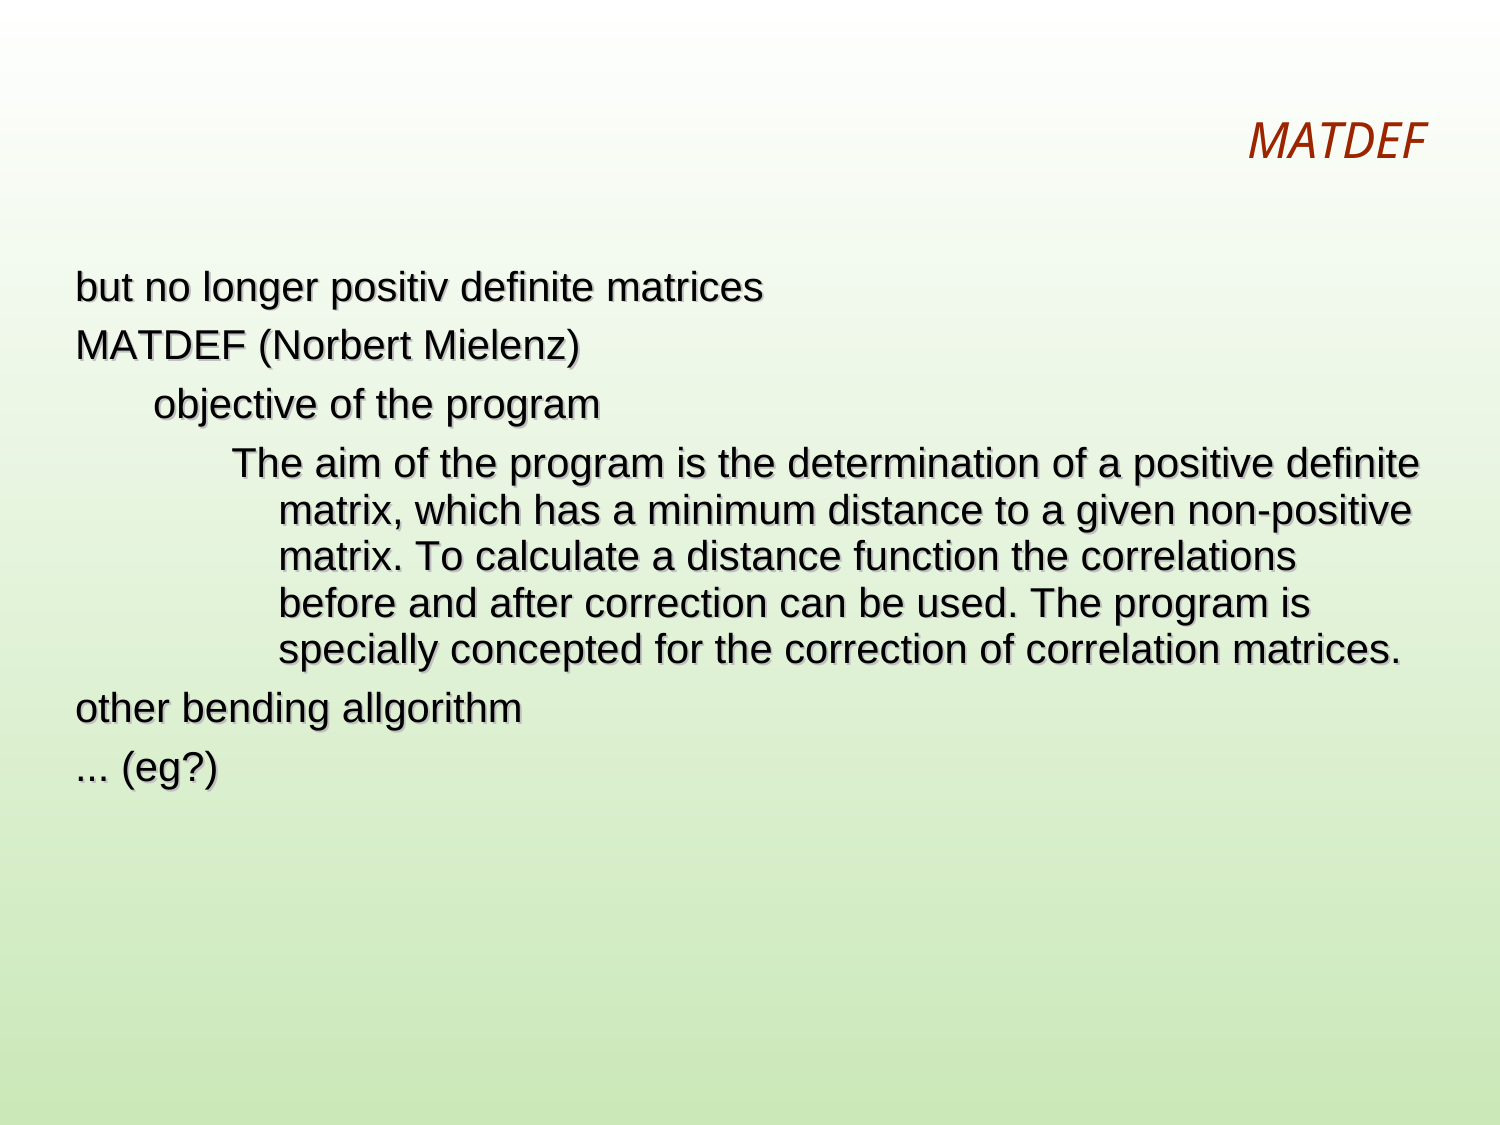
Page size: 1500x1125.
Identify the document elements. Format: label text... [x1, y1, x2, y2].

title MATDEF [75, 52, 1425, 226]
list but no longer positiv definite matrices MATDEF (Norbert Mielenz) objective of the program The aim of the program is the determination of a positive definite matrix, which has a minimum distance to a given non-positive matrix. To calculate a distance function the correlations before and after correction can be used. The program is specially concepted for the correction of correlation matrices. other bending allgorithm ... (eg?) [75, 263, 1425, 991]
